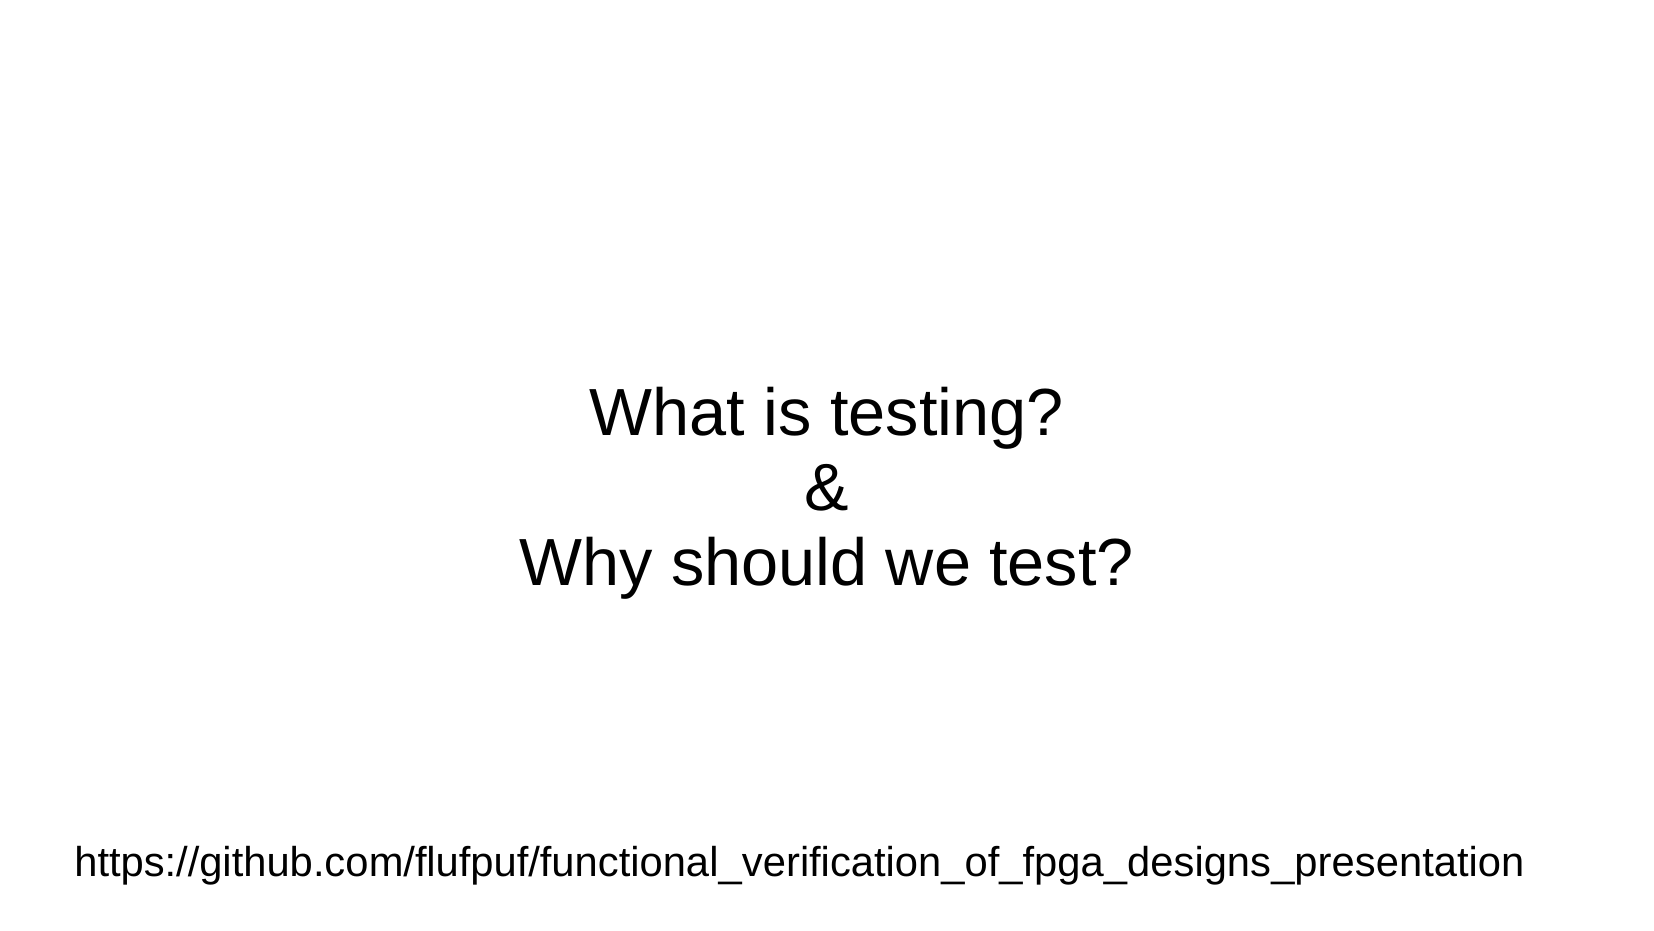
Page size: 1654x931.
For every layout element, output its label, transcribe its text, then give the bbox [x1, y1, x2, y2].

text_box https://github.com/flufpuf/functional_verification_of_fpga_designs_presentation [74, 838, 1654, 931]
subtitle What is testing? & Why should we test? [82, 217, 1571, 758]
